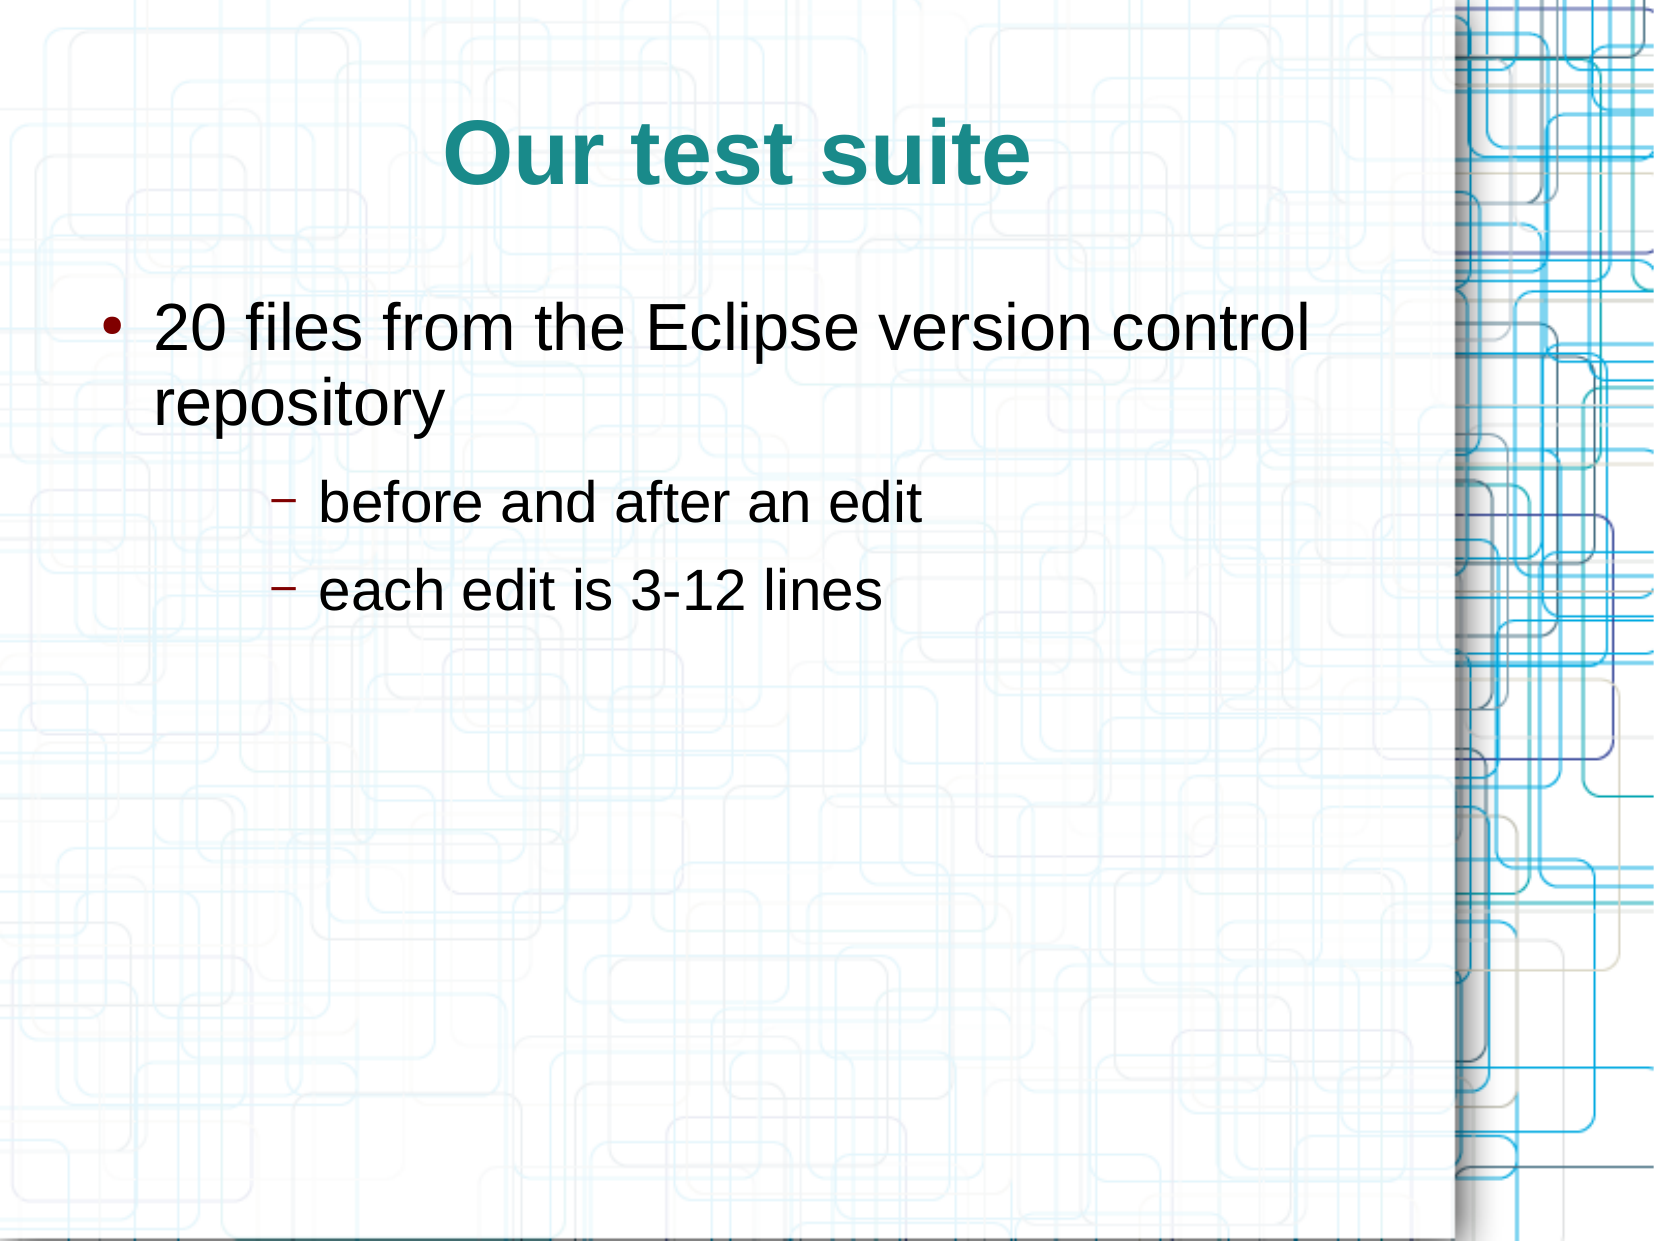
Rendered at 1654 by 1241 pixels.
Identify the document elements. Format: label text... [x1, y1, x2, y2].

title Our test suite [59, 56, 1418, 250]
list 20 files from the Eclipse version control repository before and after an edit each edit is 3-12 lines [82, 290, 1418, 1094]
picture [0, 0, 1654, 1241]
